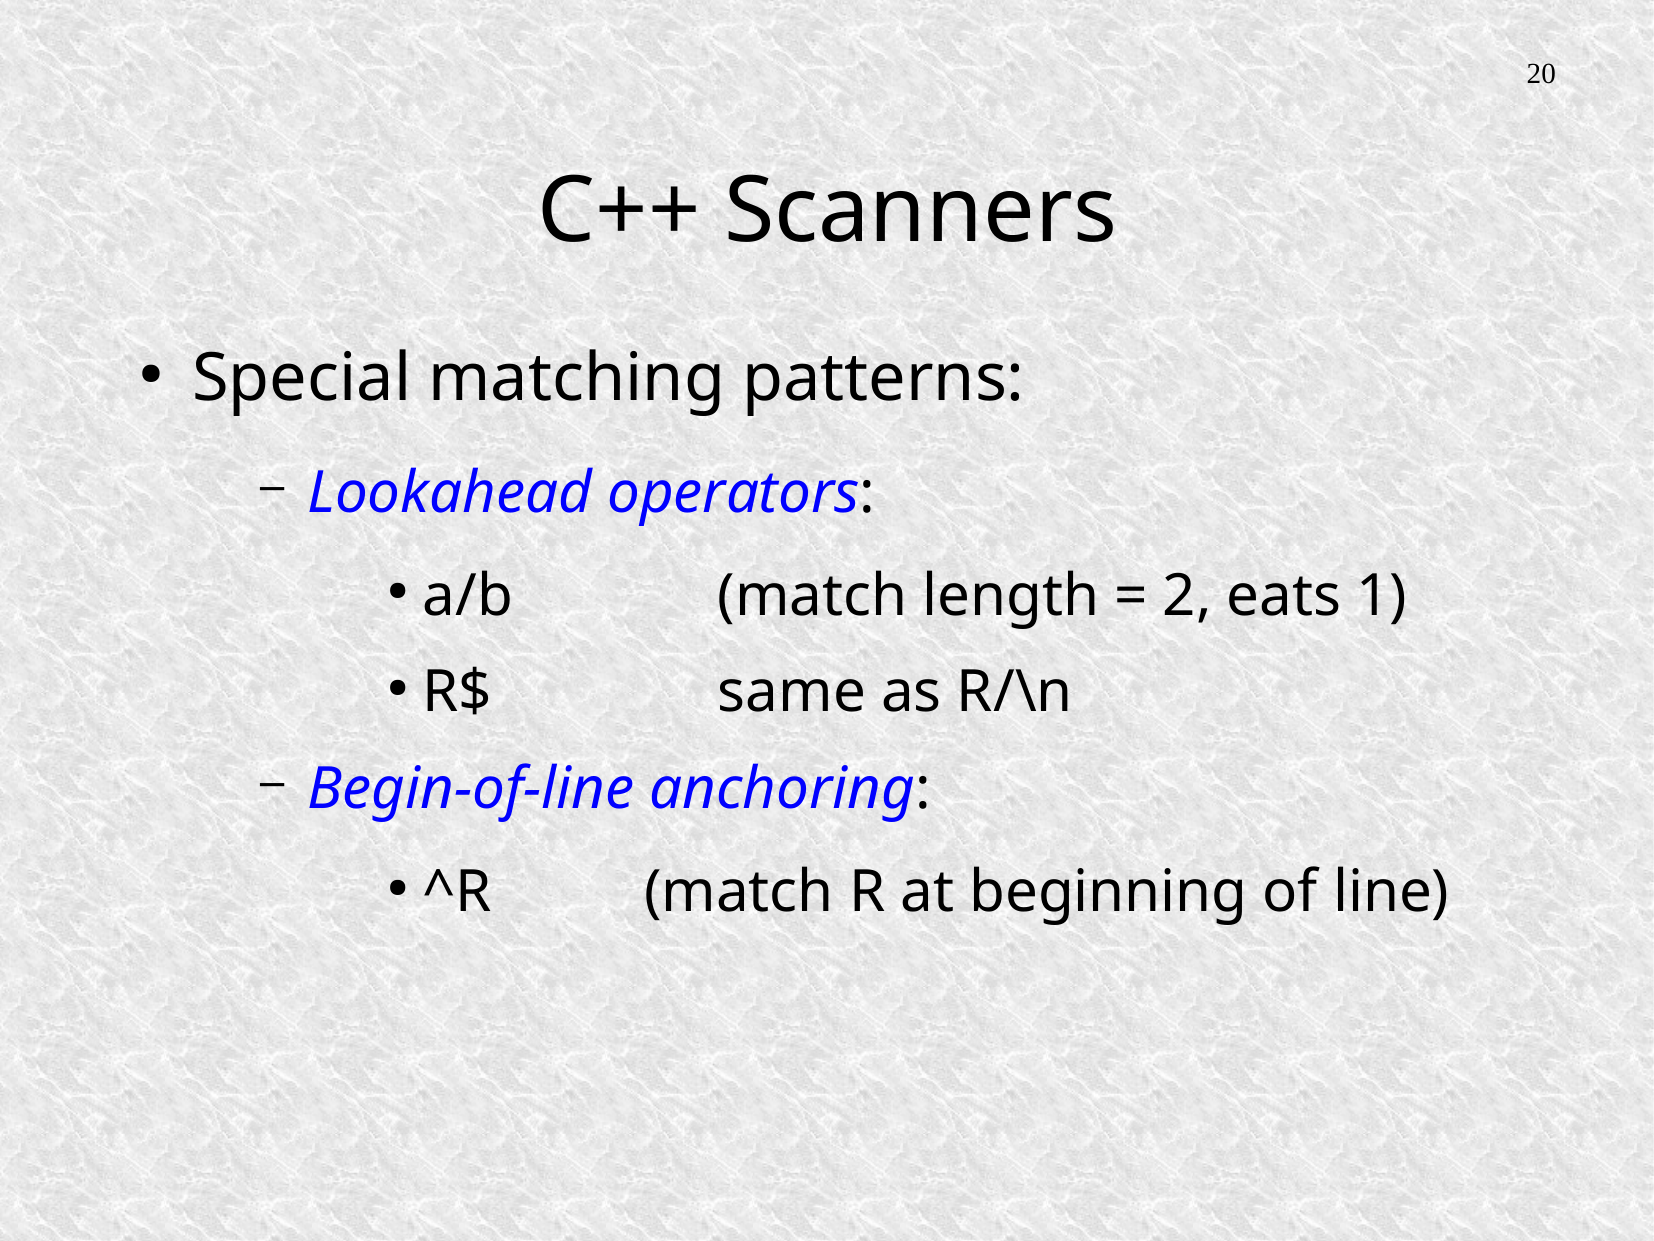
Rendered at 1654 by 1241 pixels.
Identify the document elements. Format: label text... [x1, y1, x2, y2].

title C++ Scanners [121, 102, 1534, 311]
list Special matching patterns: Lookahead operators: a/b (match length = 2, eats 1) R$ same as R/\n Begin-of-line anchoring: ^R (match R at beginning of line) [121, 329, 1605, 1200]
picture [0, 0, 1654, 1241]
